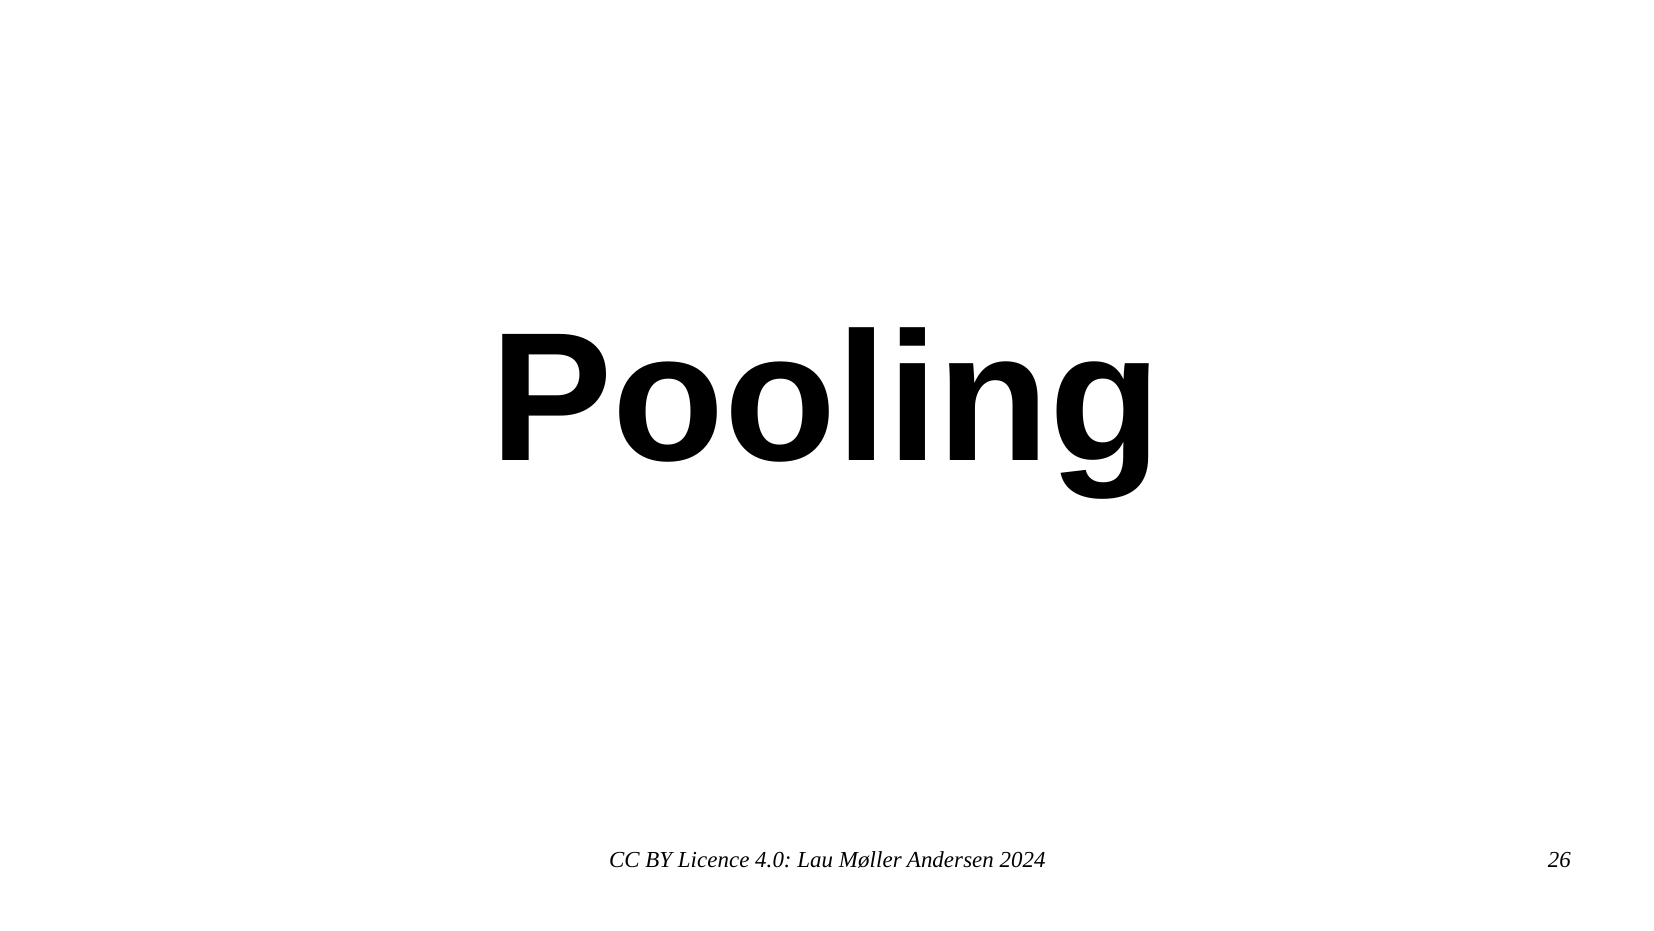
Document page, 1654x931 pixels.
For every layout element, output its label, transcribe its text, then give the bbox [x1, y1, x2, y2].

subtitle Pooling [82, 37, 1571, 757]
